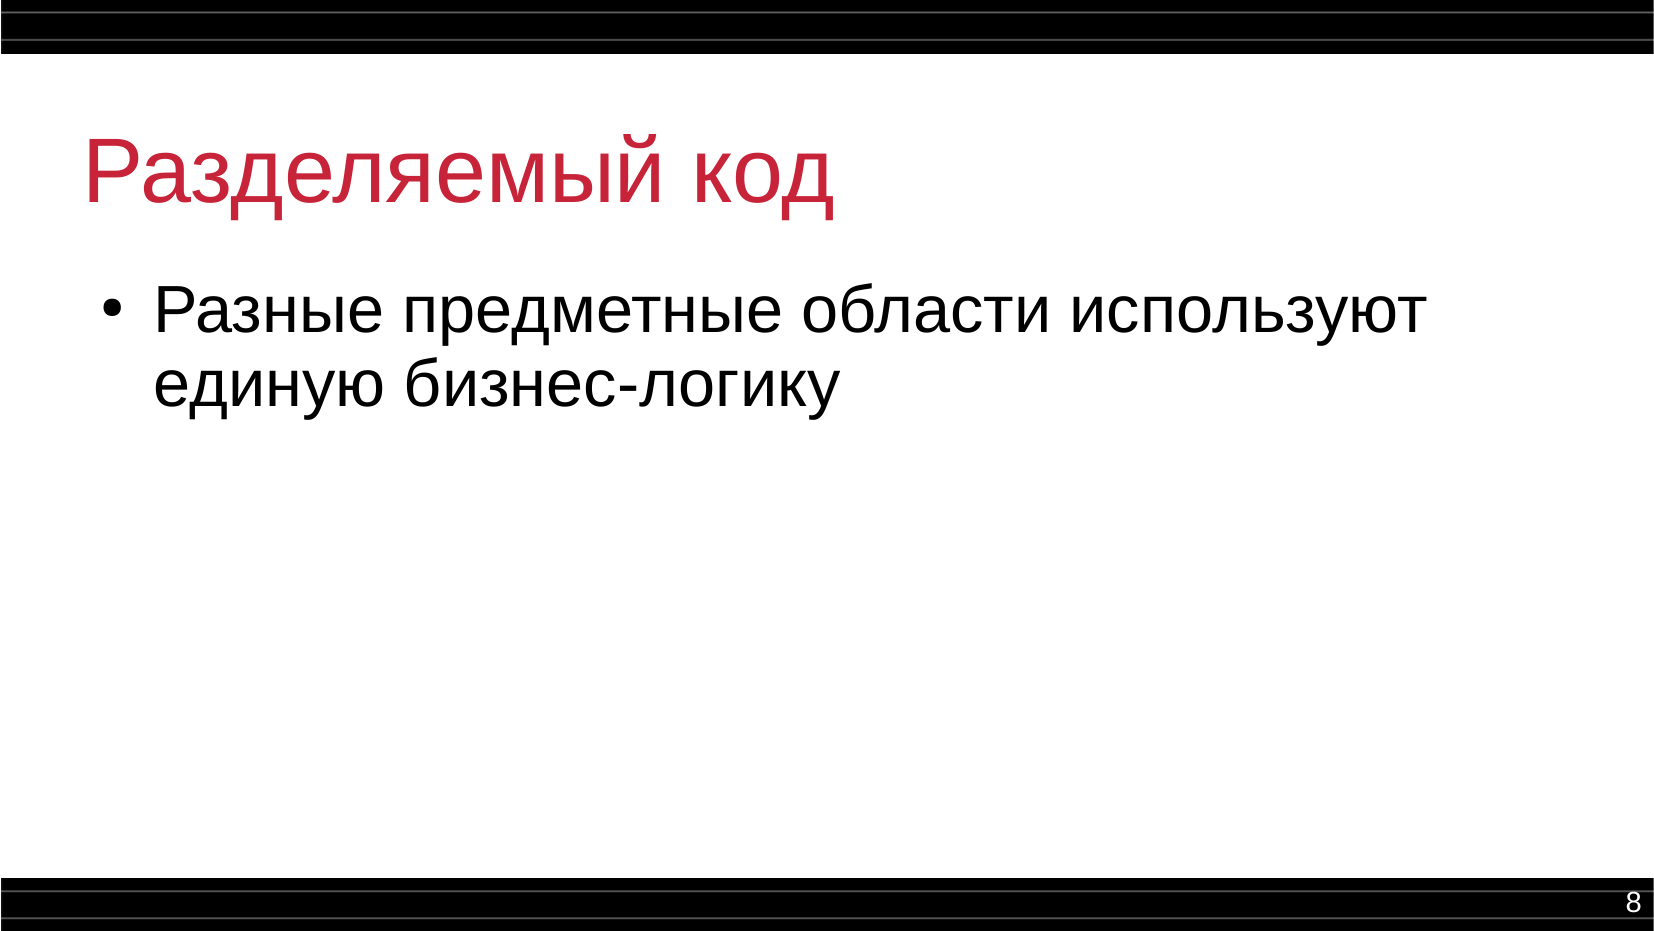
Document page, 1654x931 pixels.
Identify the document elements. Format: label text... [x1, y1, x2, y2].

list Разные предметные области используют единую бизнес-логику [82, 271, 1571, 758]
picture [1, 878, 1654, 931]
picture [1, 0, 1654, 54]
title Разделяемый код [82, 92, 1571, 249]
